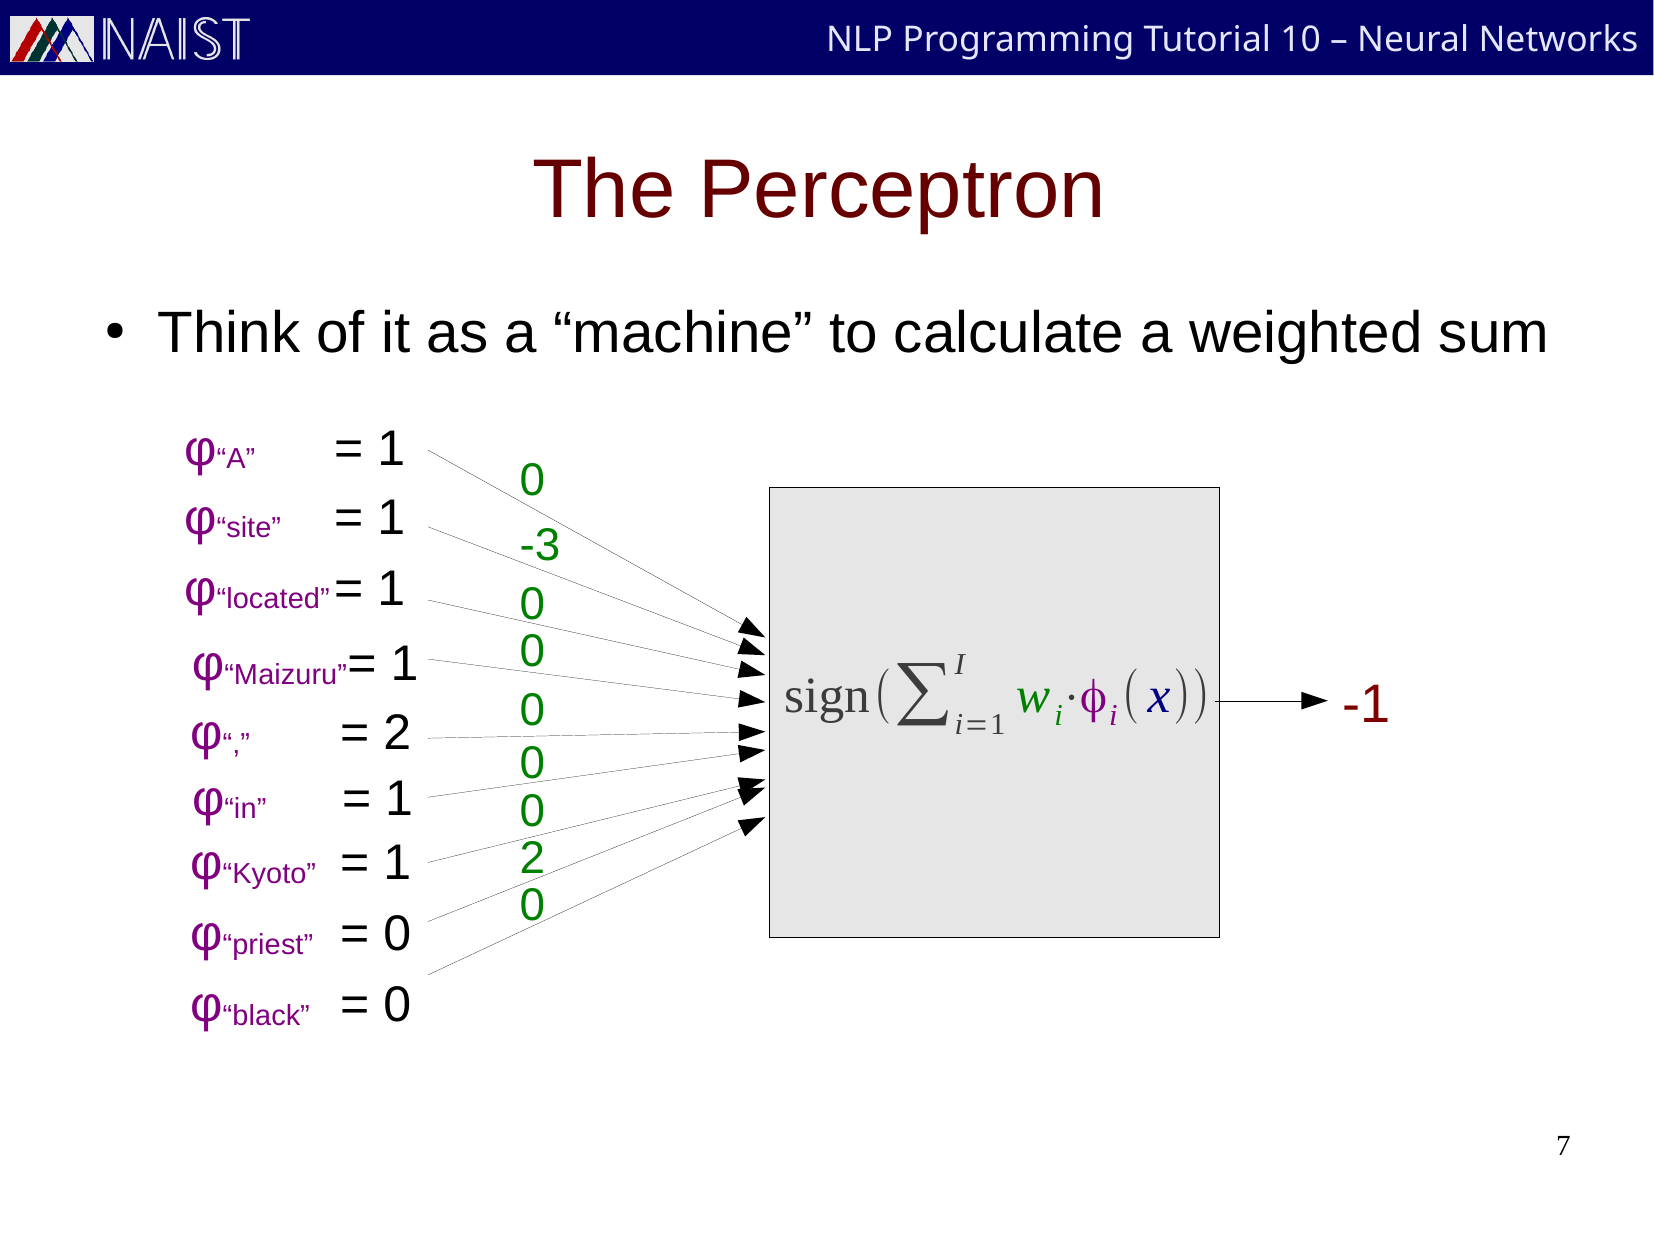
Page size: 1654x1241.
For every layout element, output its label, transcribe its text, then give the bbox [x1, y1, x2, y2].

text_box φ“,” = 2 [175, 697, 427, 785]
text_box φ“Kyoto” = 1 [175, 827, 427, 898]
text_box 0 [504, 729, 561, 777]
picture [102, 17, 251, 60]
list Think of it as a “machine” to calculate a weighted sum [86, 300, 1576, 366]
text_box φ“in” = 1 [177, 762, 428, 850]
text_box -3 [504, 511, 576, 578]
chart [771, 645, 1222, 742]
text_box φ“Maizuru”= 1 [177, 628, 434, 716]
title The Perceptron [75, 92, 1564, 285]
picture [10, 16, 94, 62]
text_box φ“priest” = 0 [175, 898, 427, 969]
text_box -1 [1327, 666, 1406, 742]
text_box 0 [504, 676, 561, 729]
text_box 0 [504, 871, 561, 938]
text_box φ“black” = 0 [175, 969, 427, 1057]
text_box φ“located” = 1 [169, 552, 421, 640]
text_box 0 [504, 617, 561, 676]
text_box φ“A” = 1 [169, 412, 421, 481]
text_box 0 [504, 570, 561, 617]
text_box 2 [504, 824, 561, 871]
text_box [769, 487, 1220, 938]
text_box φ“site” = 1 [169, 481, 421, 552]
text_box 0 [504, 446, 561, 511]
text_box 0 [504, 777, 561, 824]
